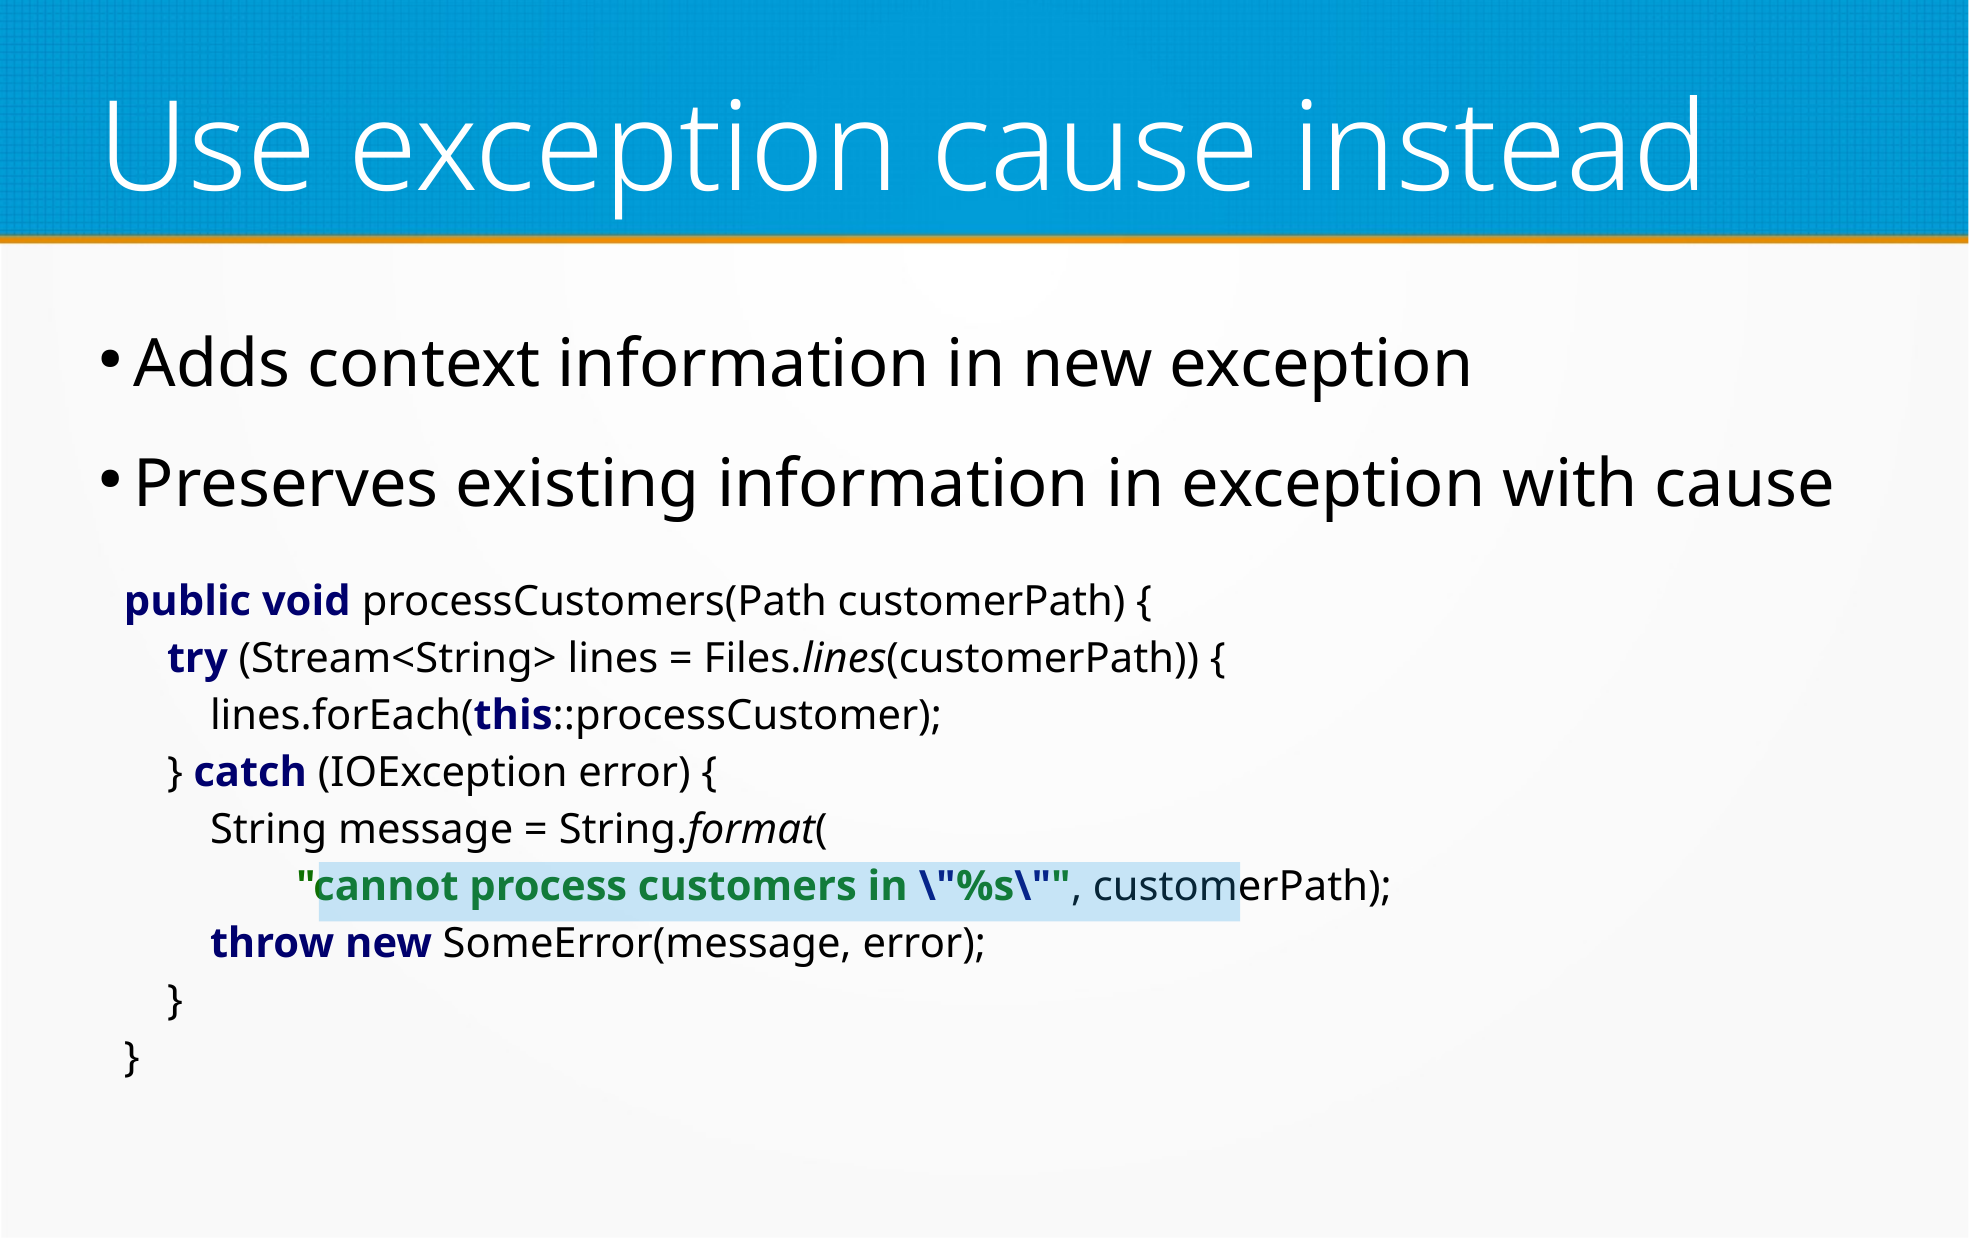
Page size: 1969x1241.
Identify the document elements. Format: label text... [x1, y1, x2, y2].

picture [0, 233, 1969, 1241]
text_box public void processCustomers(Path customerPath) { try (Stream<String> lines = Files.lines(customerPath)) { lines.forEach(this::processCustomer); } catch (IOException error) { String message = String.format( "cannot process customers in \"%s\"", customerPath); throw new SomeError(message, error); } } [118, 564, 1914, 1062]
title Use exception cause instead [98, 19, 1870, 227]
text_box [318, 862, 1241, 922]
list Adds context information in new exception Preserves existing information in exception with cause [98, 315, 1861, 1081]
